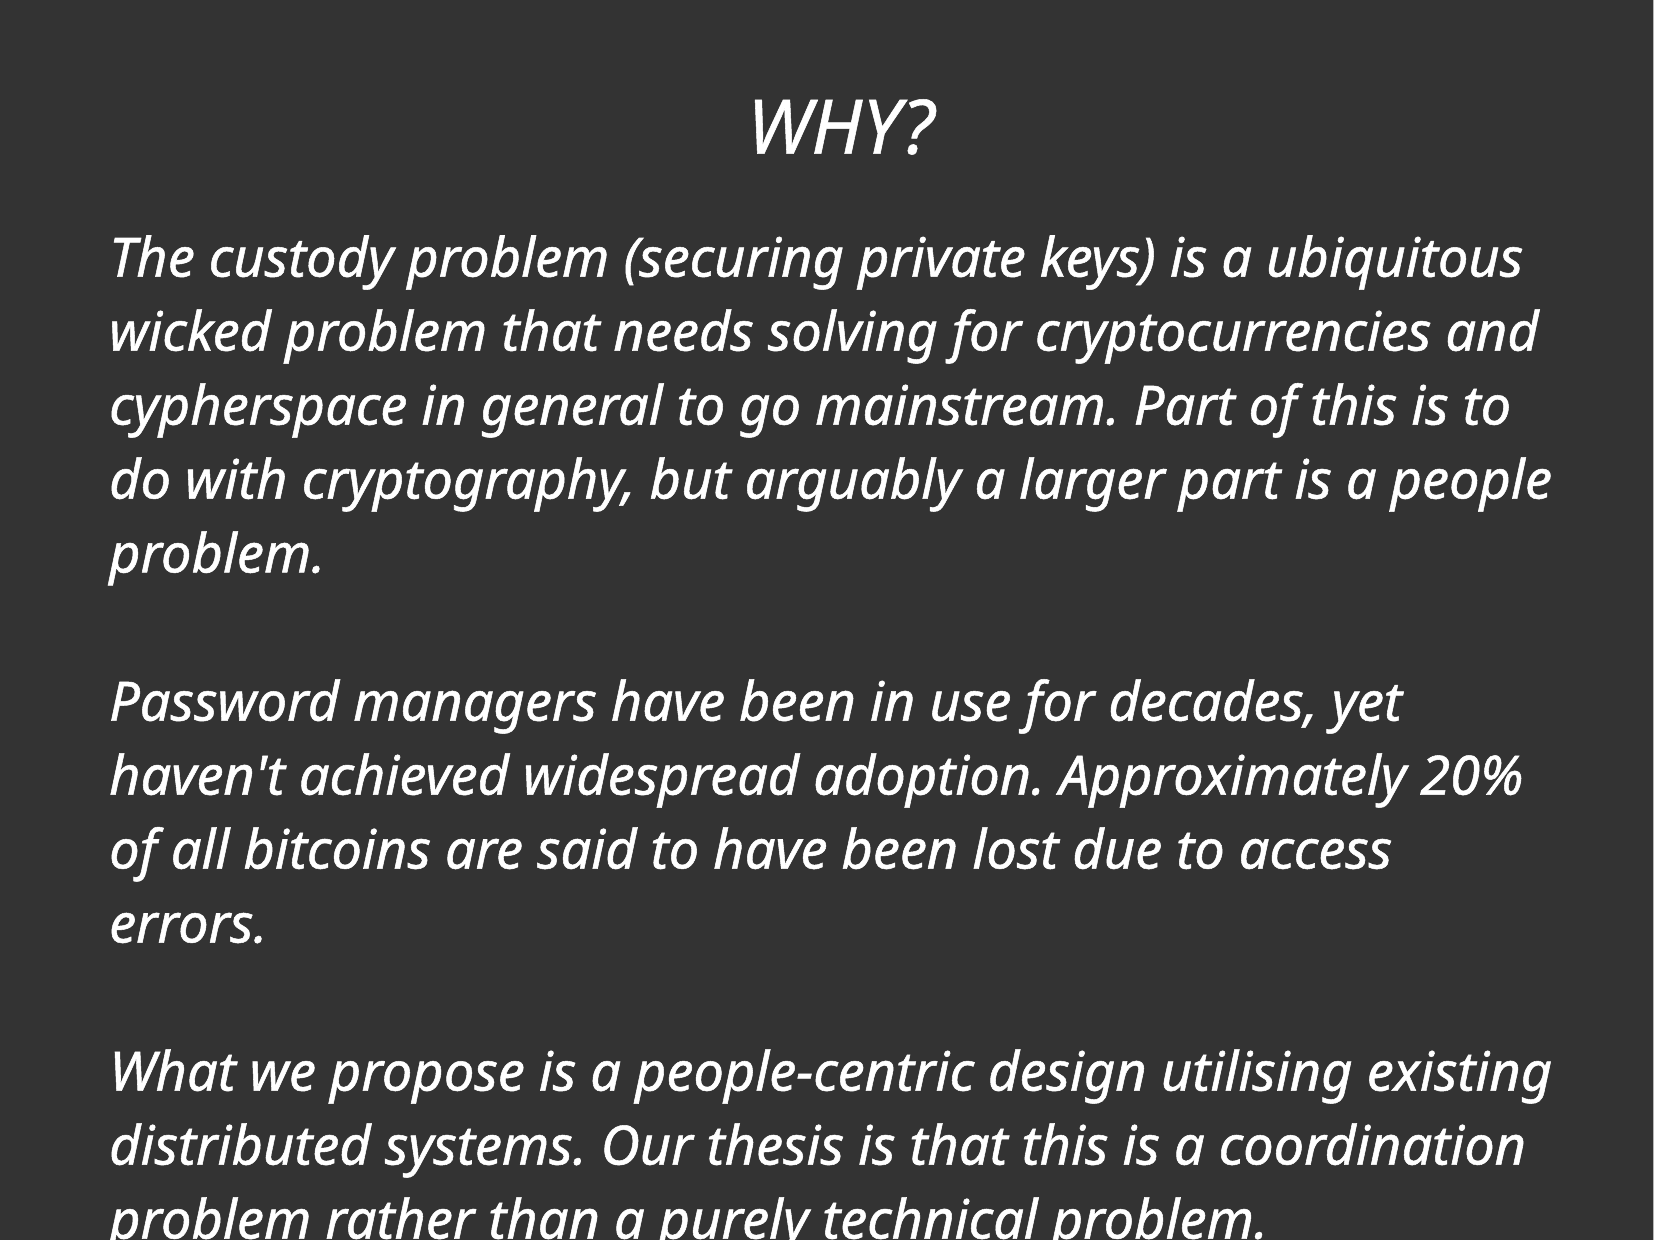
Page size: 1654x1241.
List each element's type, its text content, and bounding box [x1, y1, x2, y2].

text_box WHY? [732, 65, 981, 178]
text_box The custody problem (securing private keys) is a ubiquitous wicked problem that needs solving for cryptocurrencies and cypherspace in general to go mainstream. Part of this is to do with cryptography, but arguably a larger part is a people problem. Password managers have been in use for decades, yet haven't achieved widespread adoption. Approximately 20% of all bitcoins are said to have been lost due to access errors. What we propose is a people-centric design utilising existing distributed systems. Our thesis is that this is a coordination problem rather than a purely technical problem. [94, 211, 1571, 1063]
